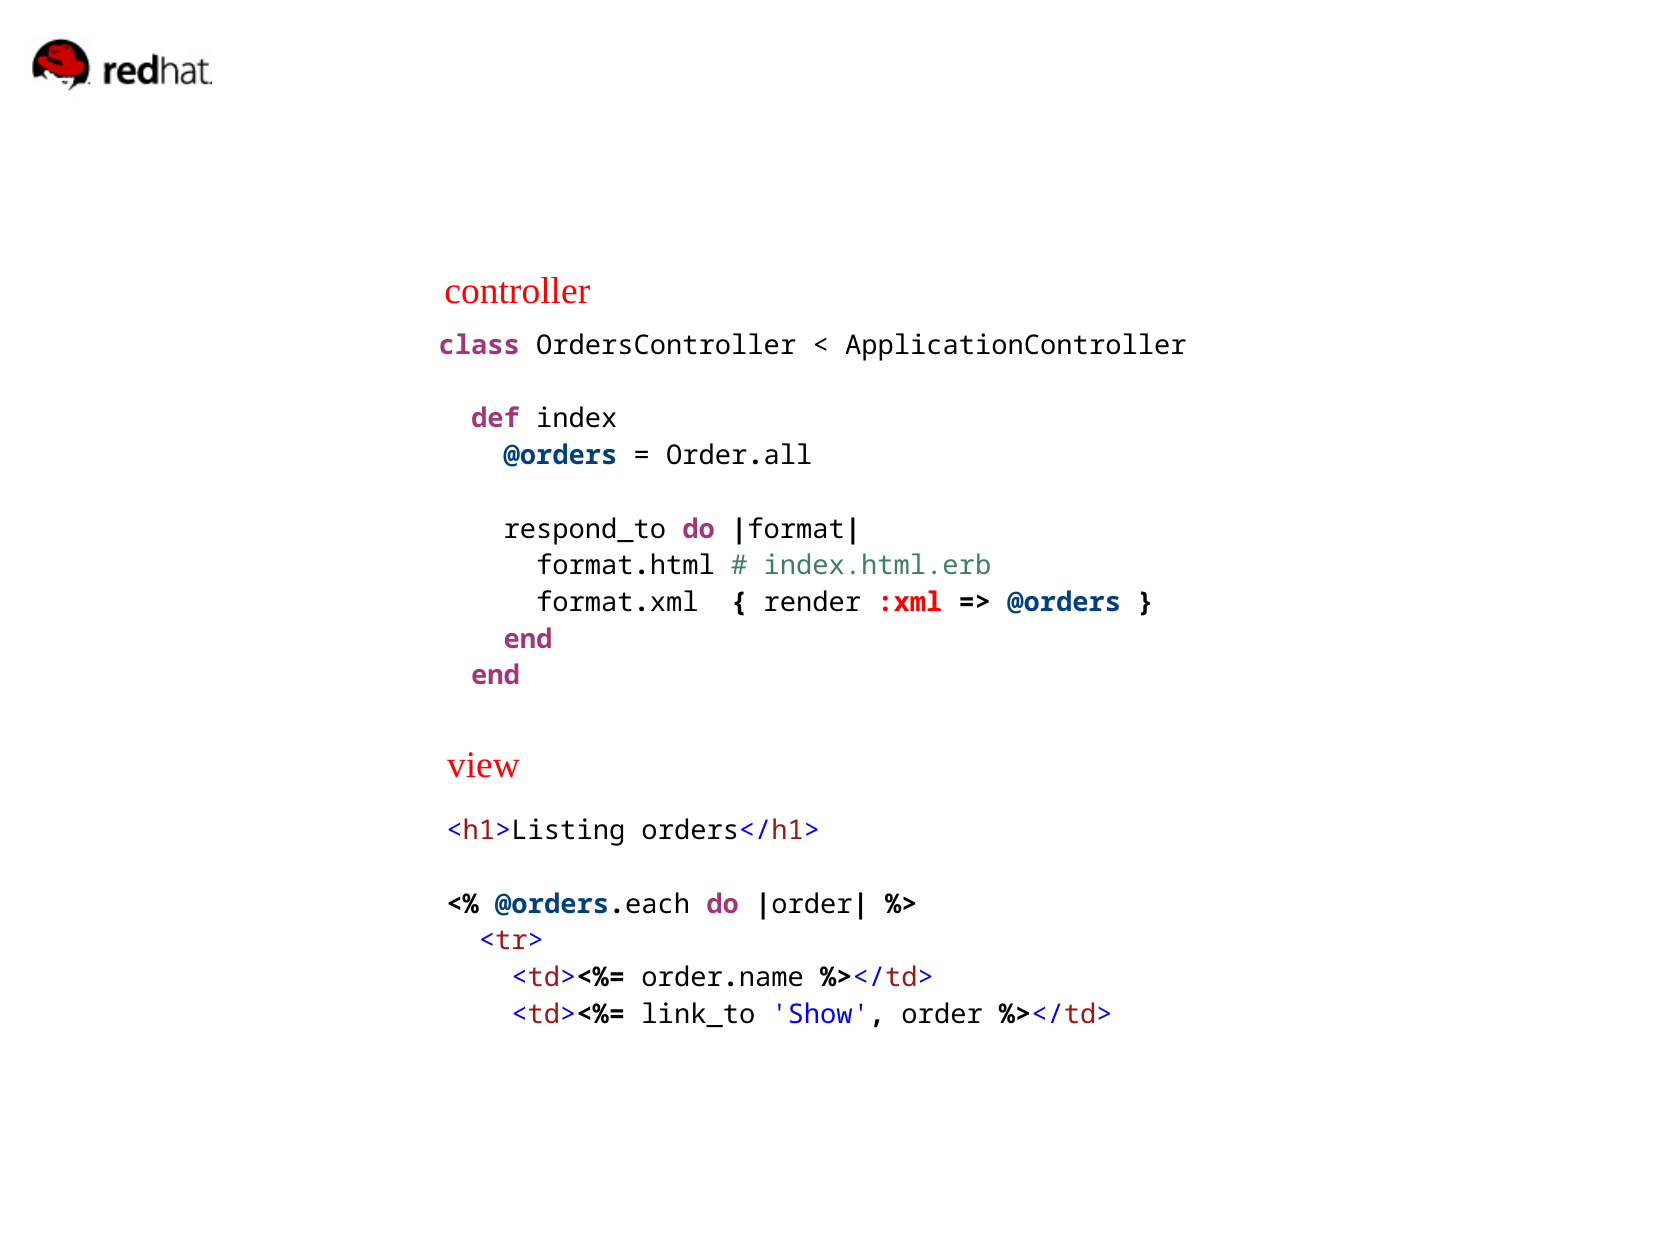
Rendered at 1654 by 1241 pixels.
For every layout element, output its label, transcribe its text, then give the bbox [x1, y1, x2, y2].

text_box view [447, 743, 521, 790]
picture [31, 37, 212, 98]
text_box <h1>Listing orders</h1> <% @orders.each do |order| %> <tr> <td><%= order.name %></td> <td><%= link_to 'Show', order %></td> [446, 810, 1654, 1241]
text_box controller [444, 270, 591, 316]
text_box class OrdersController < ApplicationController def index @orders = Order.all respond_to do |format| format.html # index.html.erb format.xml { render :xml => @orders } end end [438, 325, 1187, 639]
